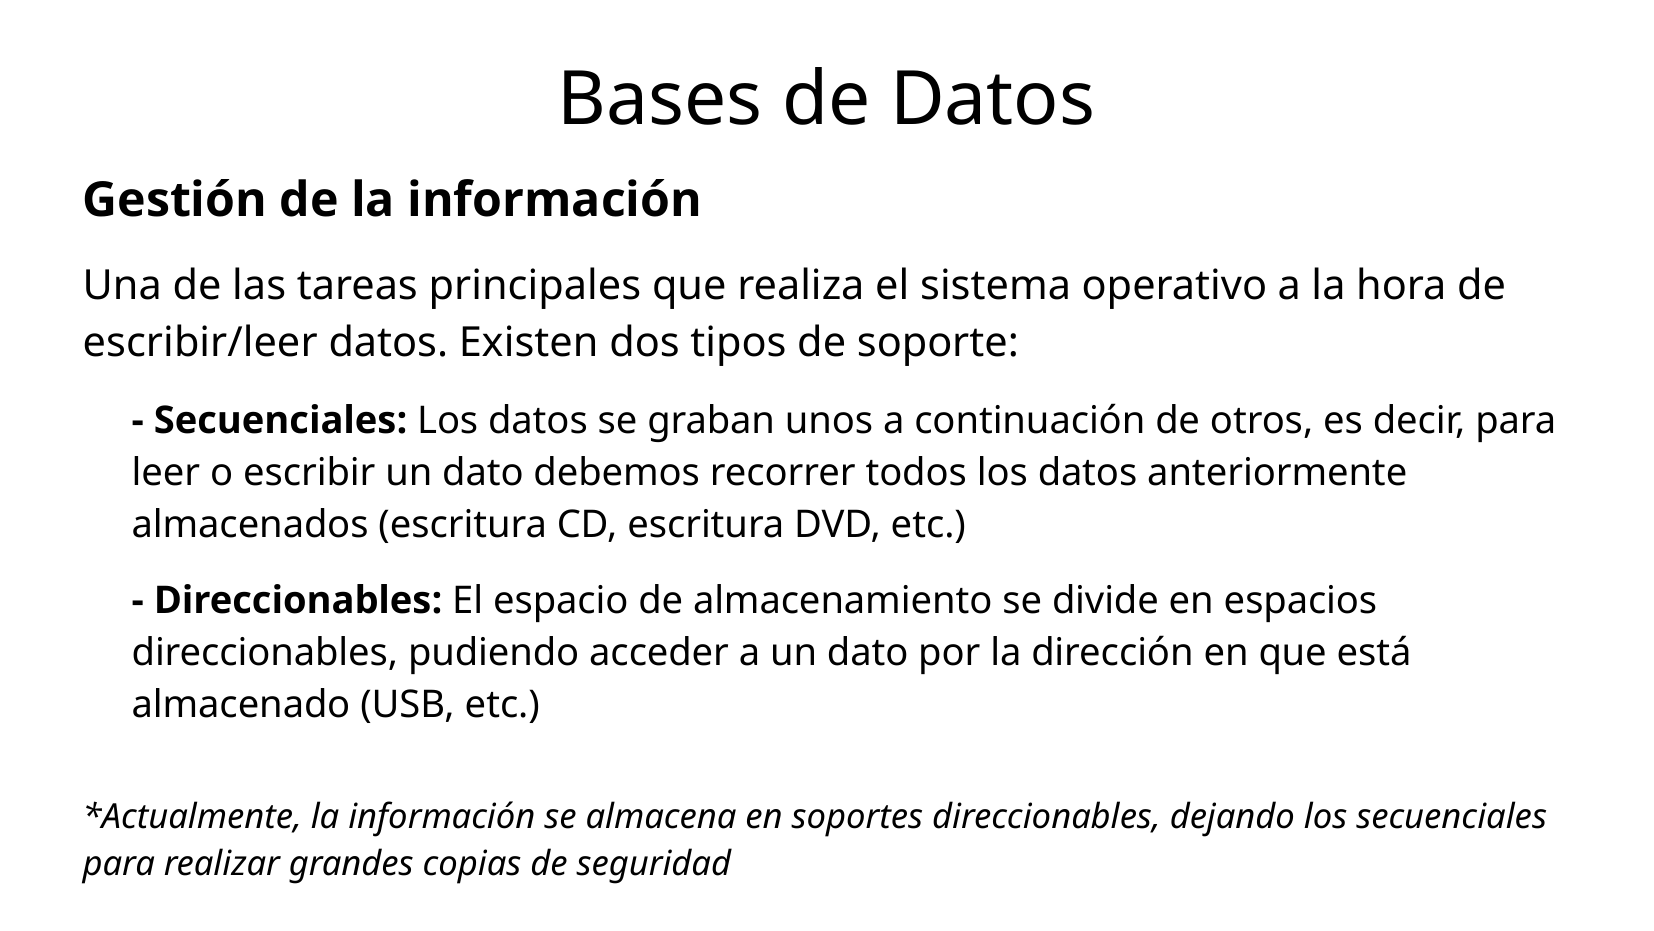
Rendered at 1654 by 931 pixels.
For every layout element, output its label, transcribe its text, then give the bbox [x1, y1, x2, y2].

title Bases de Datos [82, 37, 1571, 154]
list Gestión de la información Una de las tareas principales que realiza el sistema operativo a la hora de escribir/leer datos. Existen dos tipos de soporte: - Secuenciales: Los datos se graban unos a continuación de otros, es decir, para leer o escribir un dato debemos recorrer todos los datos anteriormente almacenados (escritura CD, escritura DVD, etc.) - Direccionables: El espacio de almacenamiento se divide en espacios direccionables, pudiendo acceder a un dato por la dirección en que está almacenado (USB, etc.) *Actualmente, la información se almacena en soportes direccionables, dejando los secuenciales para realizar grandes copias de seguridad [82, 165, 1571, 886]
